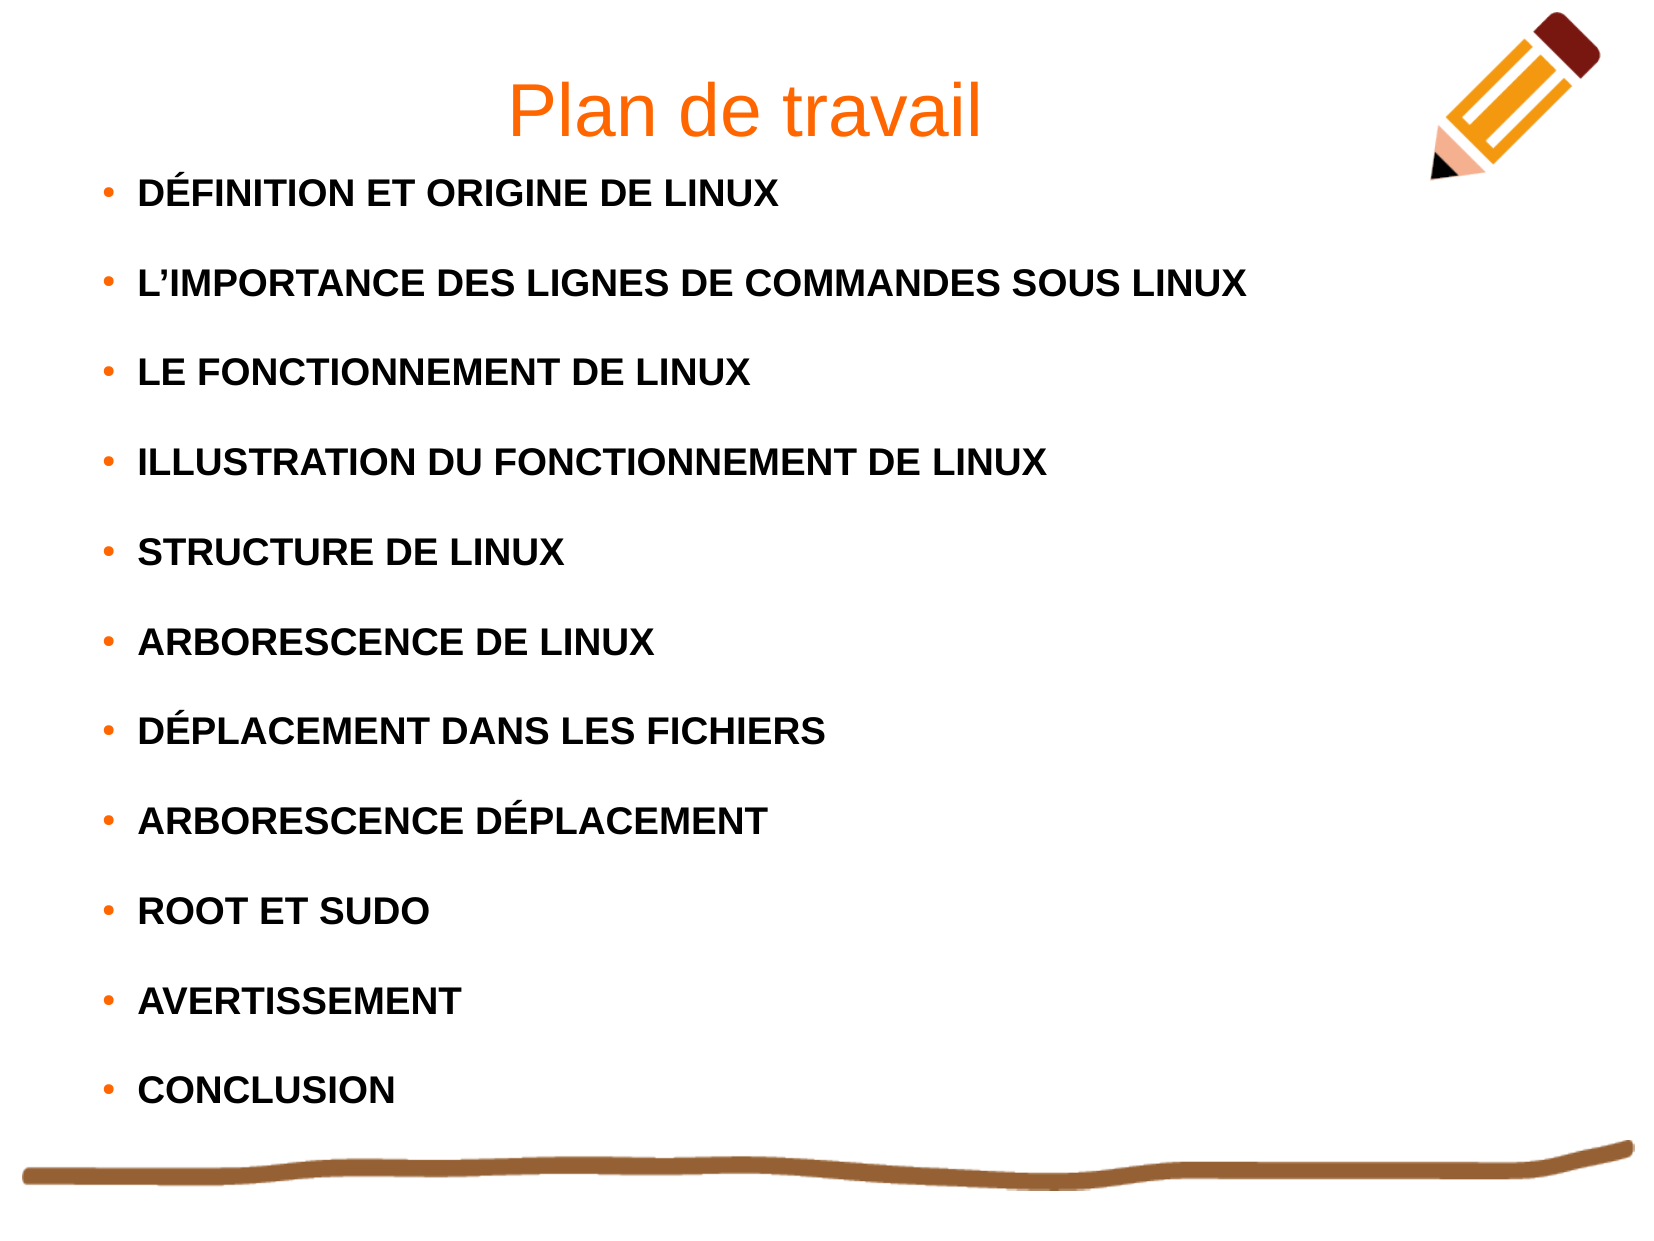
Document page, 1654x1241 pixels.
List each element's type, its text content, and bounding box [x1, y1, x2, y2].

title Plan de travail [82, 49, 1430, 171]
list DÉFINITION ET ORIGINE DE LINUX L’importance des lignes de commandes sous Linux Le fonctionnement de Linux Illustration du fonctionnement de Linux Structure de Linux Arborescence de Linux Déplacement dans les fichiers Arborescence déplacement Root et sudo Avertissement Conclusion [82, 171, 1512, 1122]
picture [22, 1140, 1635, 1191]
picture [1430, 12, 1601, 181]
